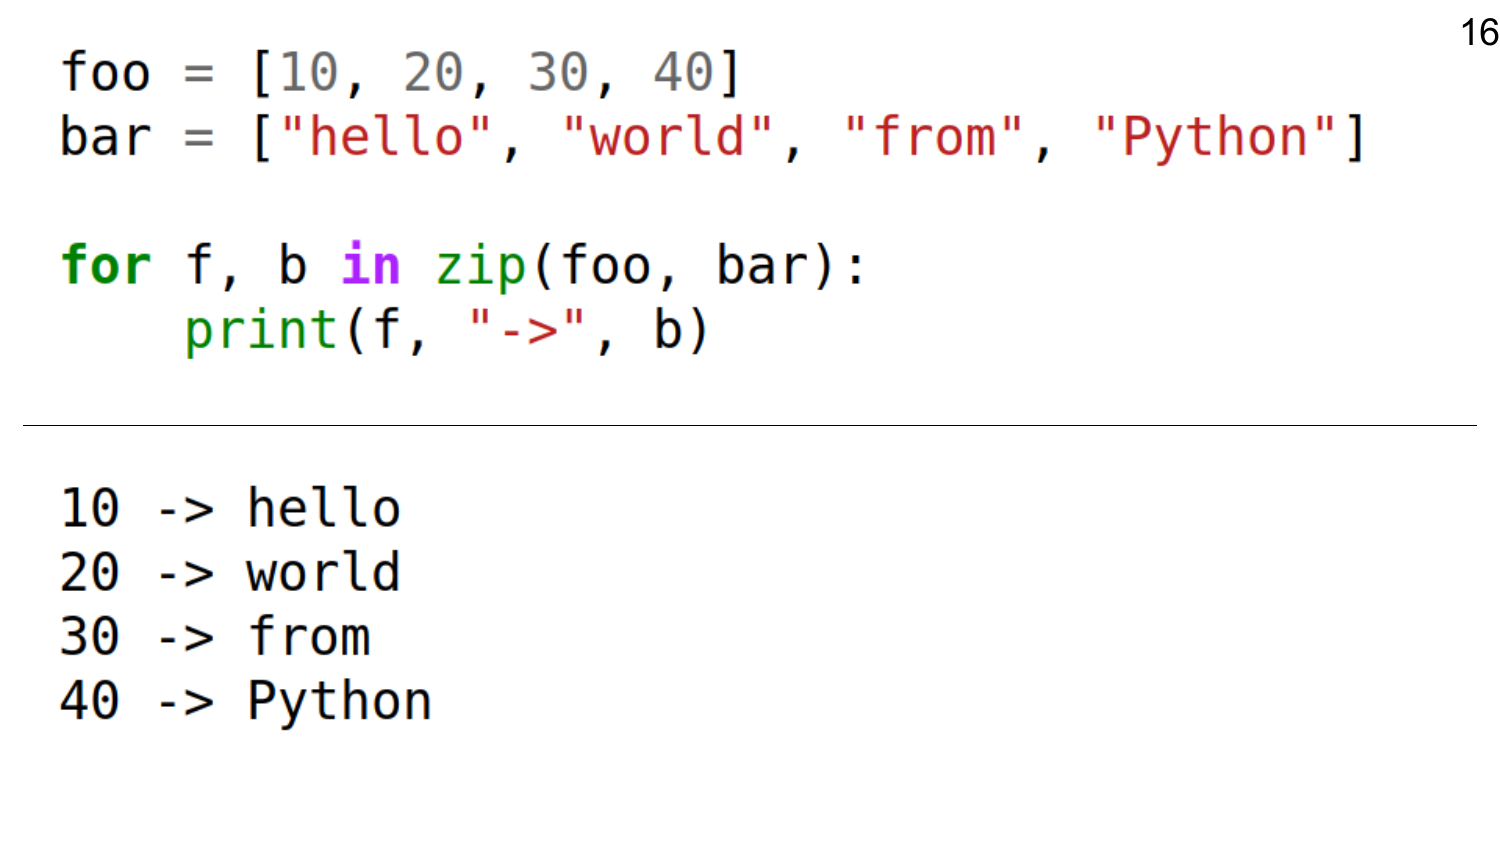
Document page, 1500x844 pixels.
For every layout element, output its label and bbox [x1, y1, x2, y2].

picture [47, 36, 1381, 367]
picture [52, 472, 449, 736]
